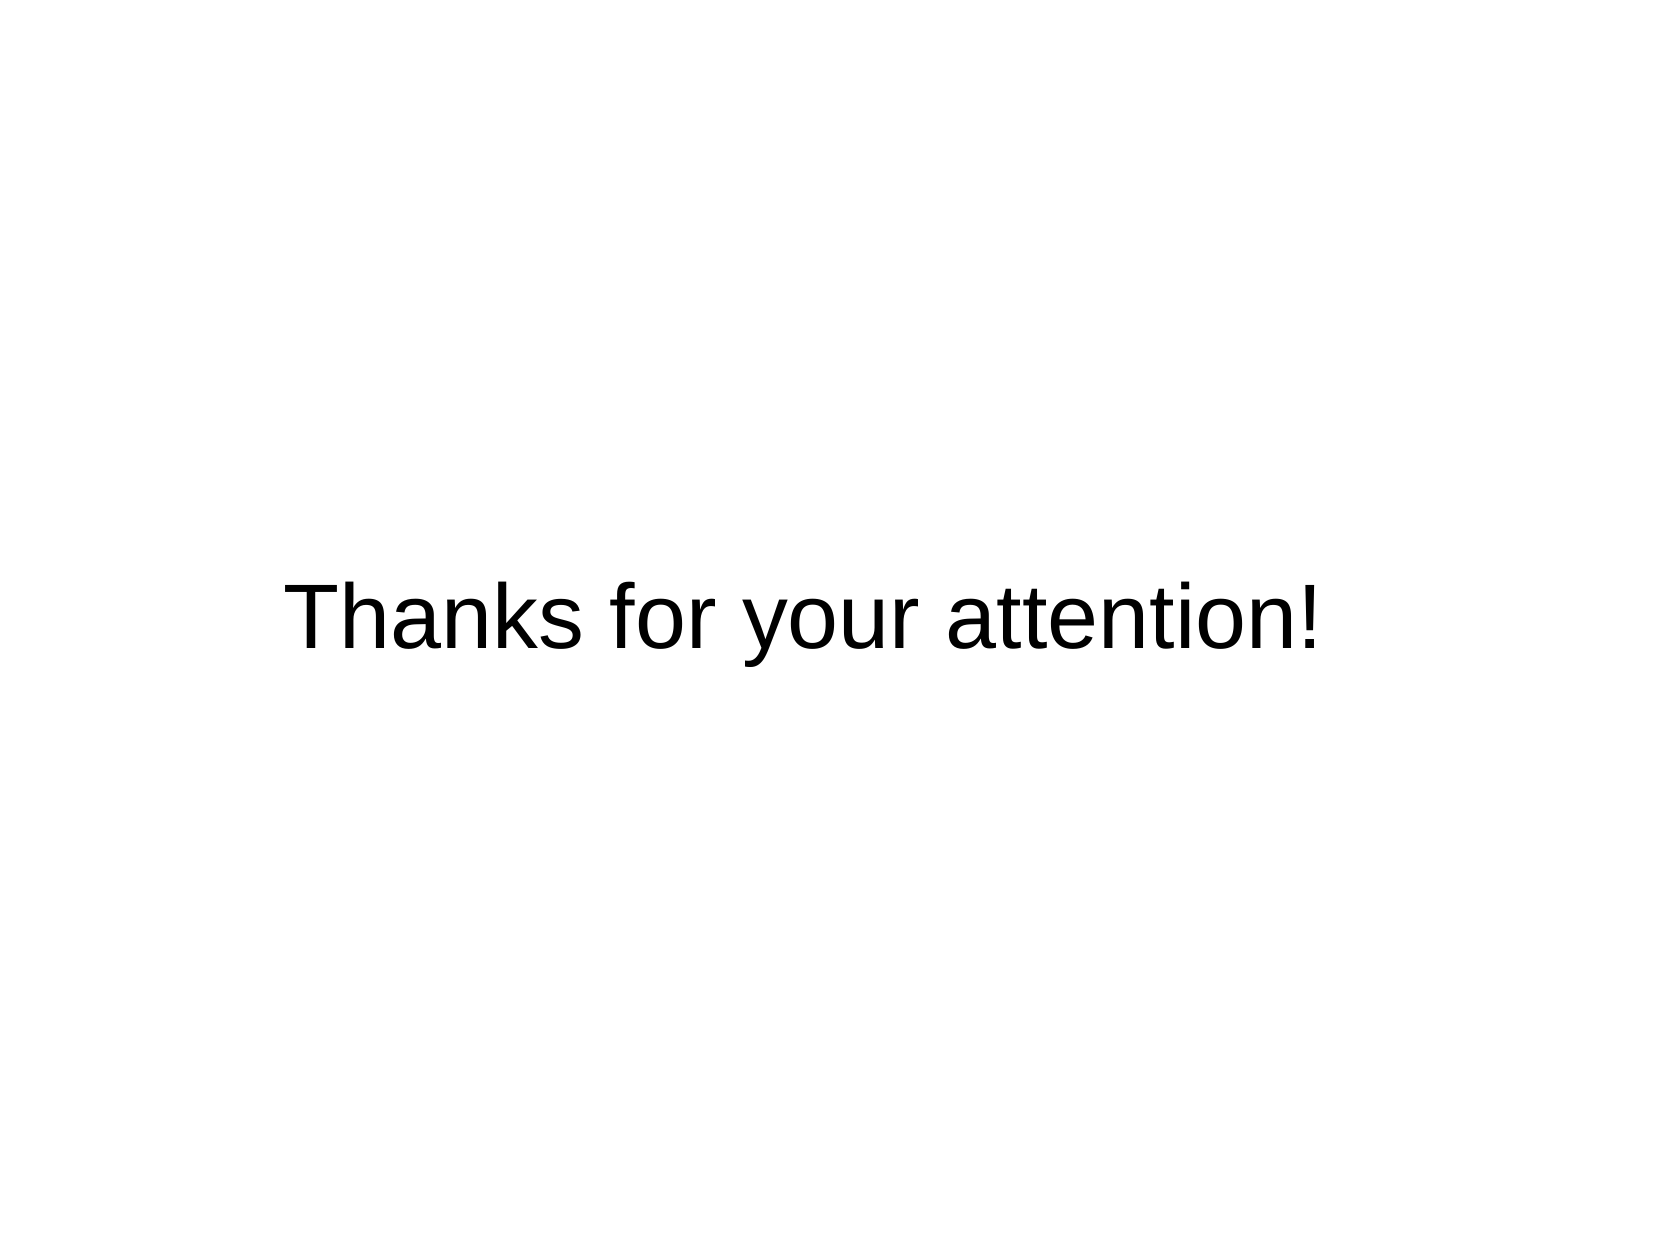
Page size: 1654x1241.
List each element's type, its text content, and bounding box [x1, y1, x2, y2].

title Thanks for your attention! [60, 512, 1549, 721]
